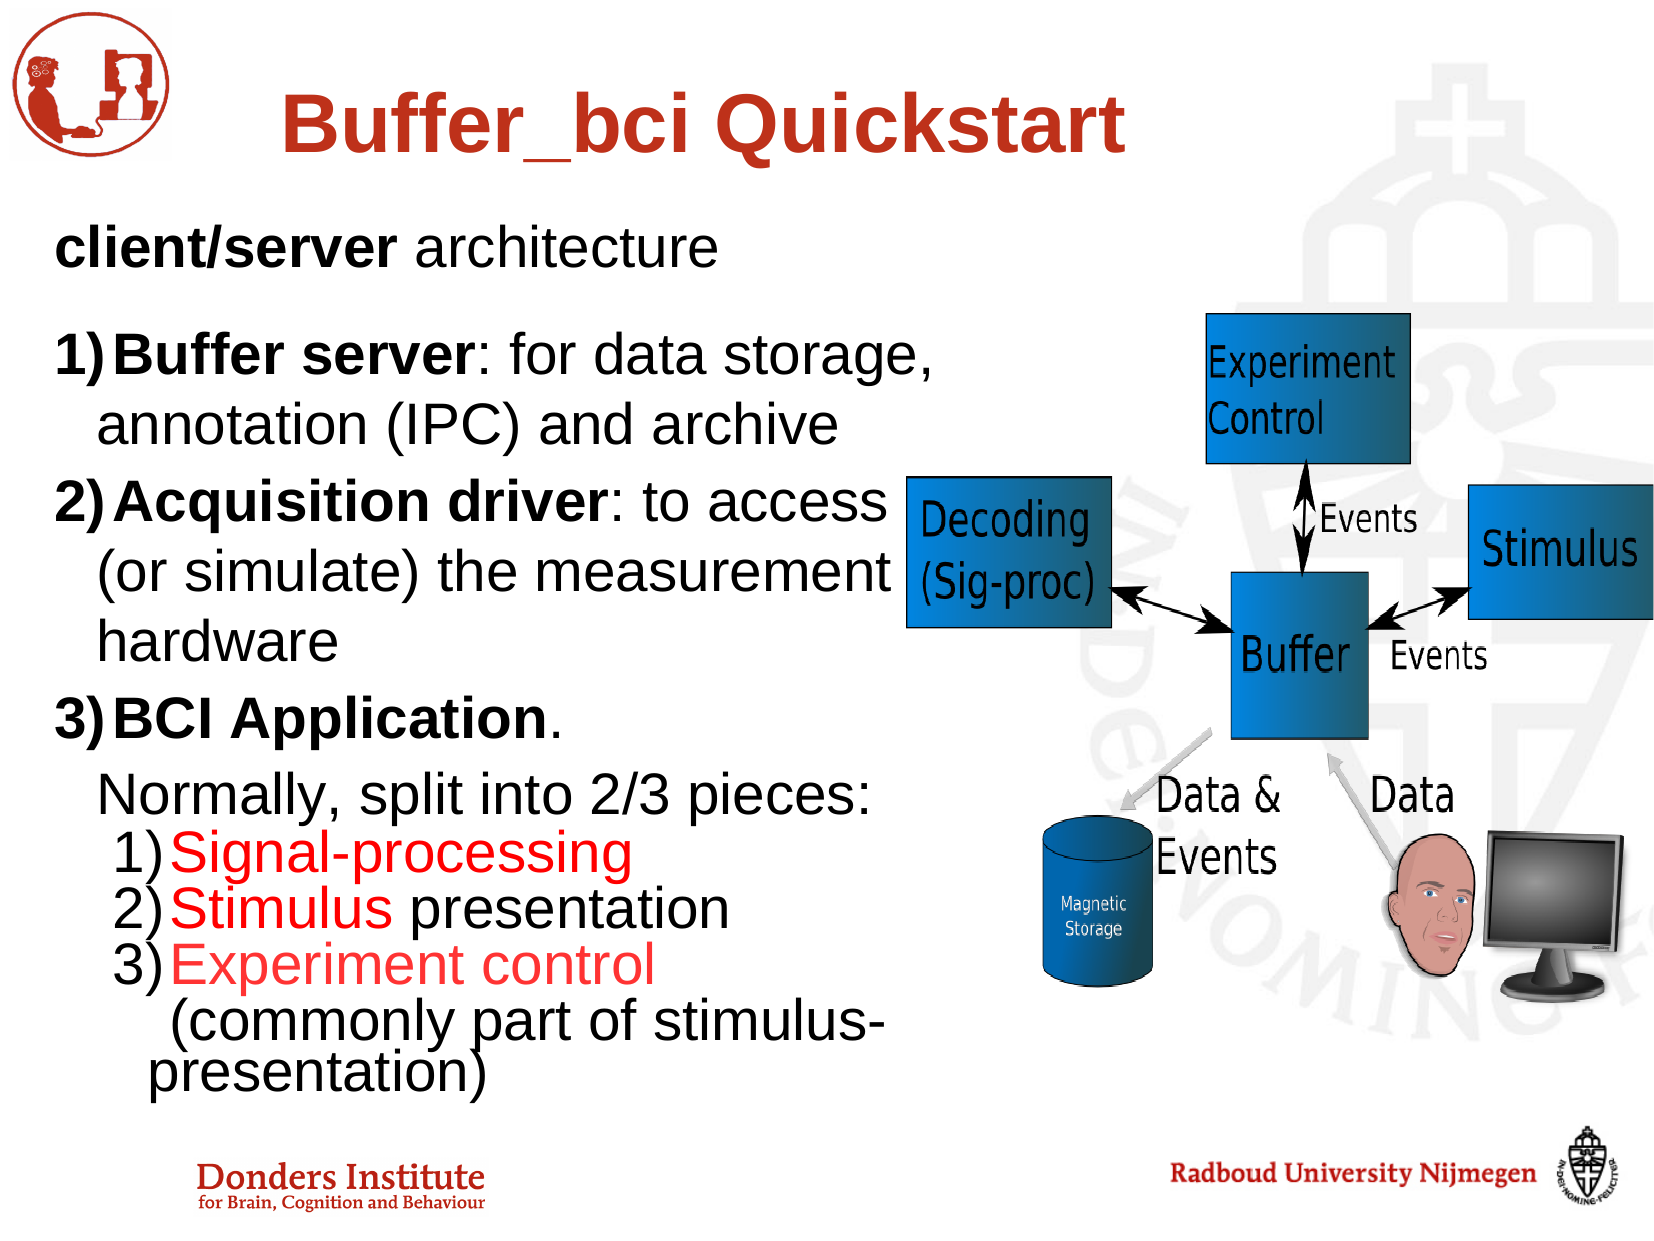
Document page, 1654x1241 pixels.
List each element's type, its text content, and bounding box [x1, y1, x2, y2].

title Buffer_bci Quickstart [280, 81, 1254, 182]
picture [0, 0, 1654, 1241]
list client/server architecture Buffer server: for data storage, annotation (IPC) and archive Acquisition driver: to access (or simulate) the measurement hardware BCI Application. Normally, split into 2/3 pieces: Signal-processing Stimulus presentation Experiment control (commonly part of stimulus-presentation) [54, 209, 945, 1151]
